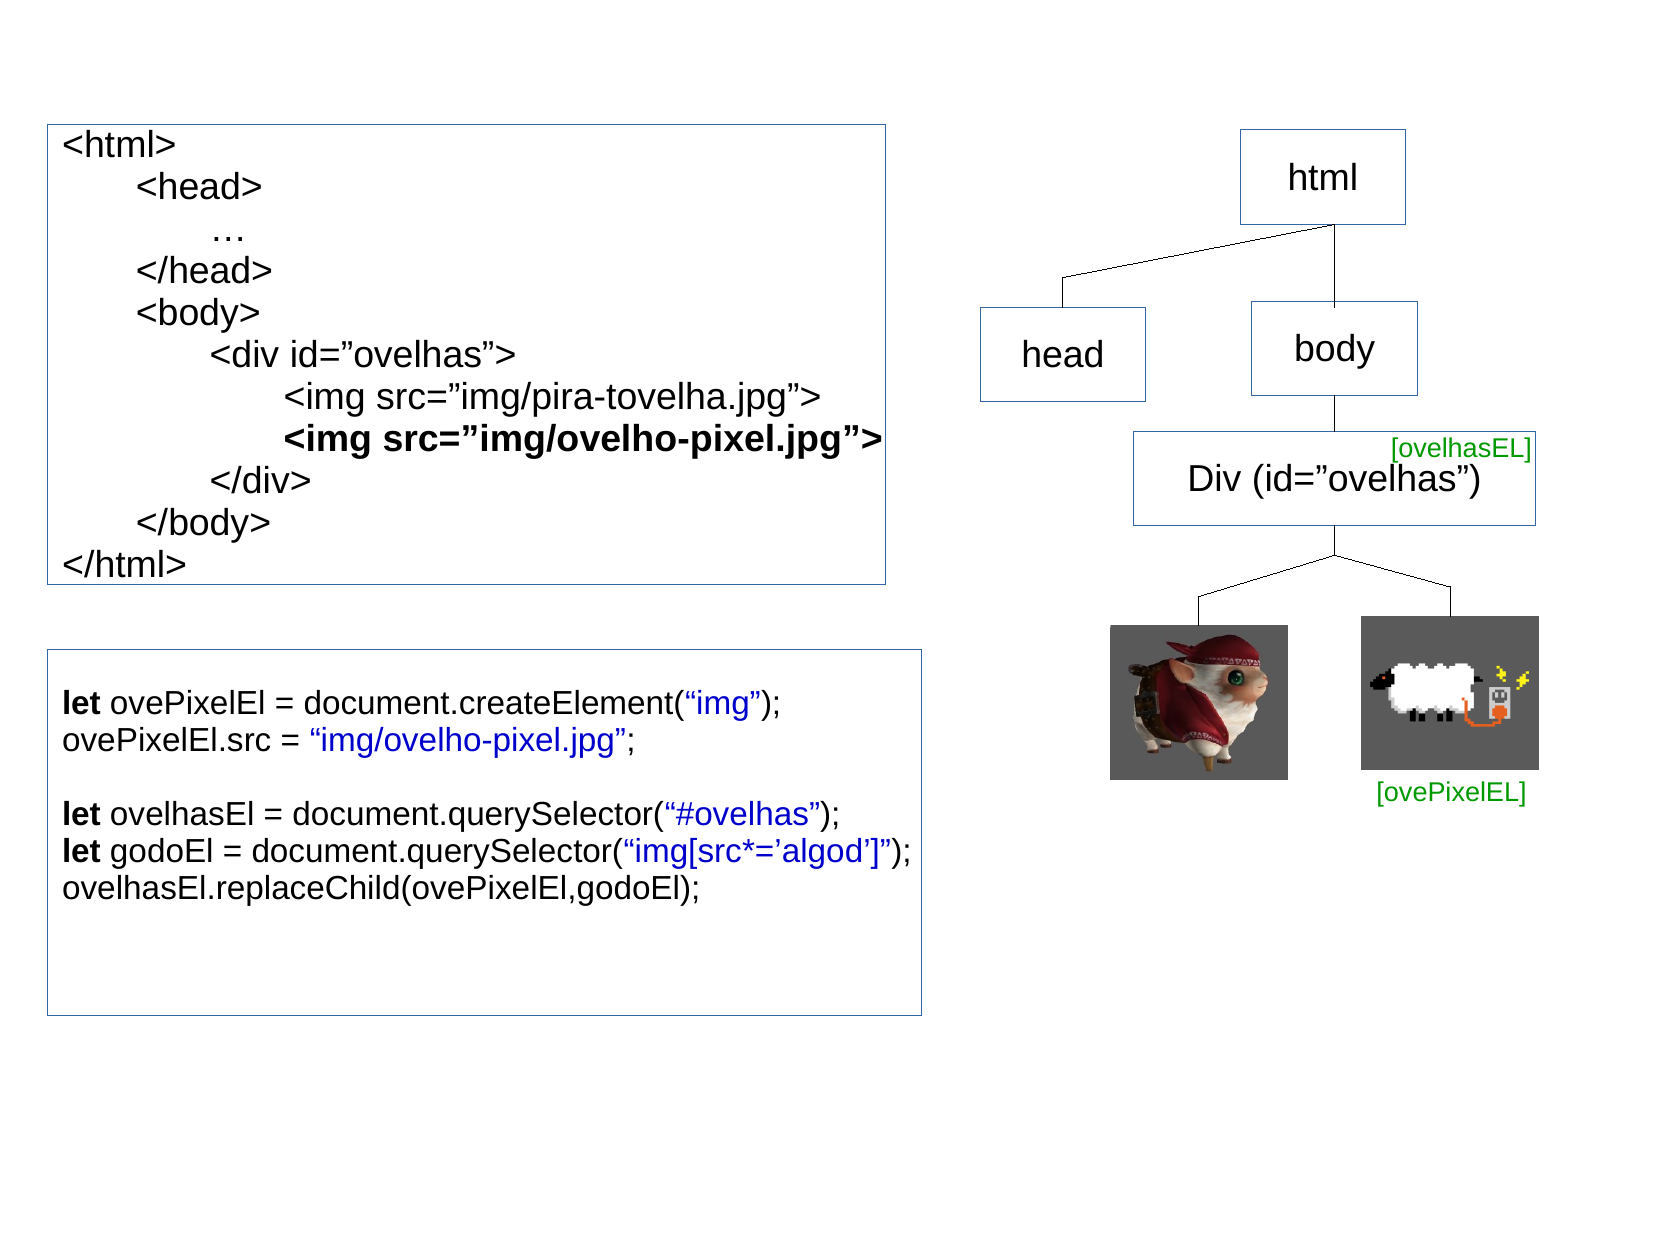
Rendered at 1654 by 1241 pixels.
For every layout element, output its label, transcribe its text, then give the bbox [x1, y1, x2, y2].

picture [1361, 616, 1539, 769]
text_box let ovePixelEl = document.createElement(“img”); ovePixelEl.src = “img/ovelho-pixel.jpg”; let ovelhasEl = document.querySelector(“#ovelhas”); let godoEl = document.querySelector(“img[src*=’algod’]”); ovelhasEl.replaceChild(ovePixelEl,godoEl); [47, 649, 922, 1016]
text_box html [1240, 129, 1406, 225]
text_box [ovePixelEL] [1361, 769, 1542, 816]
text_box head [980, 307, 1146, 402]
text_box <html> <head> … </head> <body> <div id=”ovelhas”> <img src=”img/pira-tovelha.jpg”> <img src=”img/ovelho-pixel.jpg”> </div> </body> </html> [47, 124, 886, 585]
text_box Div (id=”ovelhas”) [1133, 431, 1536, 526]
text_box body [1251, 301, 1418, 396]
picture [1110, 625, 1288, 780]
text_box [ovelhasEL] [1375, 425, 1547, 471]
